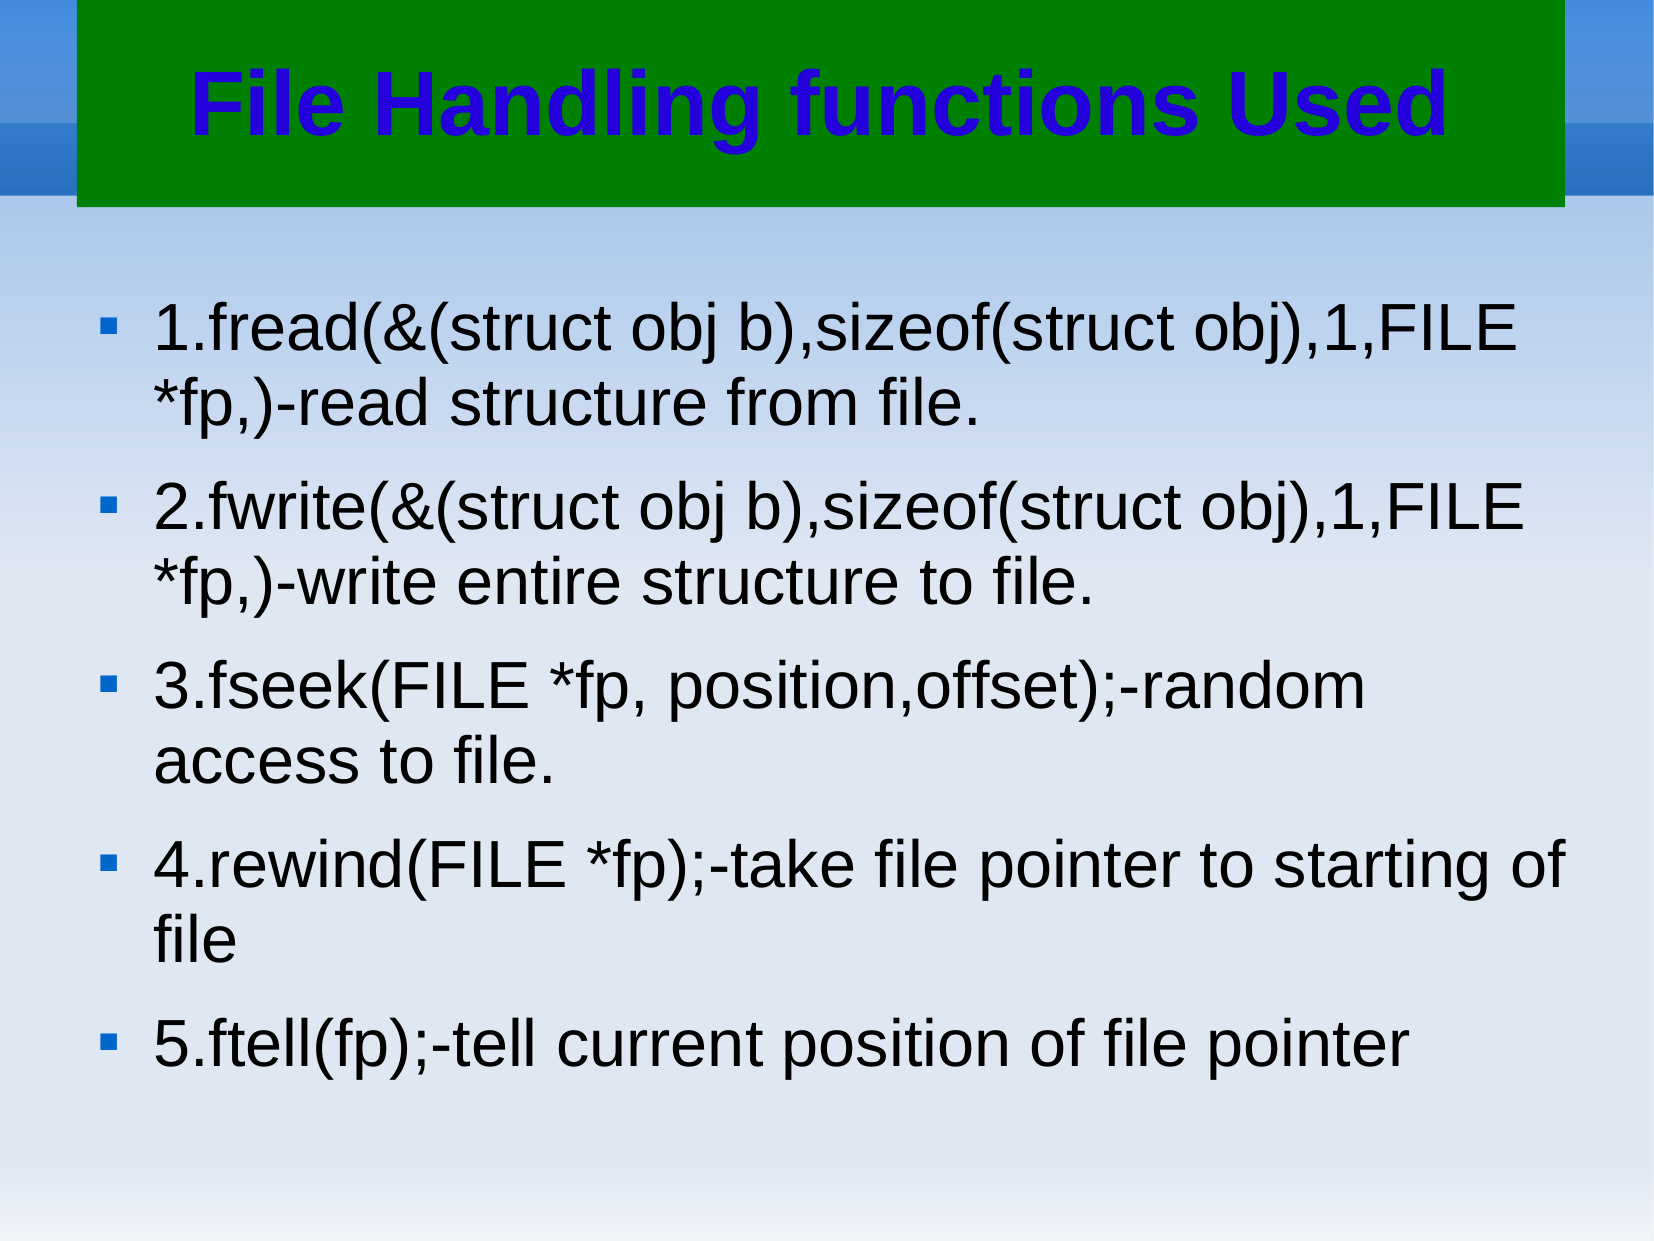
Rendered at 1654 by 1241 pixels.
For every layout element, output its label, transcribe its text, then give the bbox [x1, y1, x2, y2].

title File Handling functions Used [76, 7, 1565, 200]
picture [0, 0, 1654, 1241]
list 1.fread(&(struct obj b),sizeof(struct obj),1,FILE *fp,)-read structure from file. 2.fwrite(&(struct obj b),sizeof(struct obj),1,FILE *fp,)-write entire structure to file. 3.fseek(FILE *fp, position,offset);-random access to file. 4.rewind(FILE *fp);-take file pointer to starting of file 5.ftell(fp);-tell current position of file pointer [82, 290, 1571, 1094]
